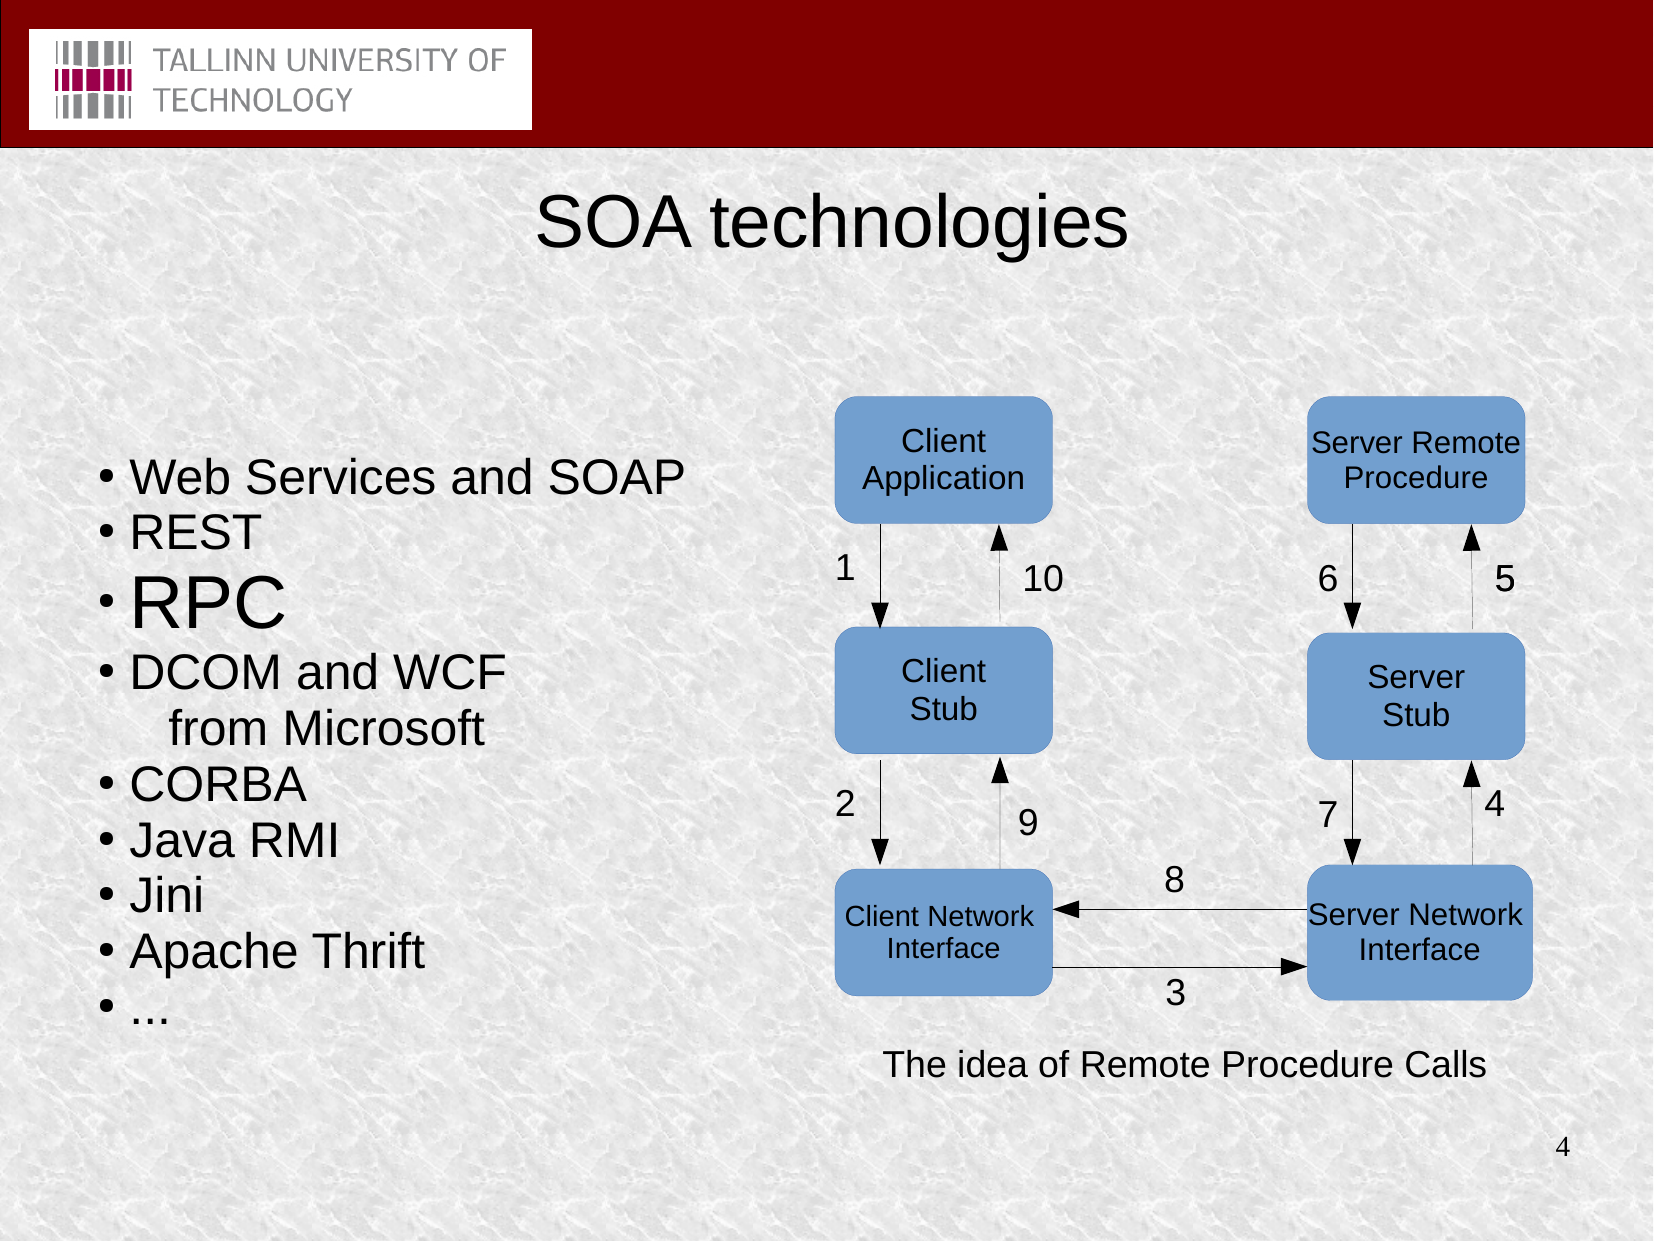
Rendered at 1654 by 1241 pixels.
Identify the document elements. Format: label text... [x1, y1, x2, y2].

picture [29, 29, 532, 130]
picture [0, 0, 1654, 1241]
text_box Web Services and SOAP REST RPC DCOM and WCF from Microsoft CORBA Java RMI Jini Apache Thrift ... [82, 385, 854, 1154]
title SOA technologies [88, 118, 1577, 326]
text_box The idea of Remote Procedure Calls [867, 1035, 1503, 1093]
text_box [0, 0, 1653, 148]
chart [681, 370, 1653, 1113]
